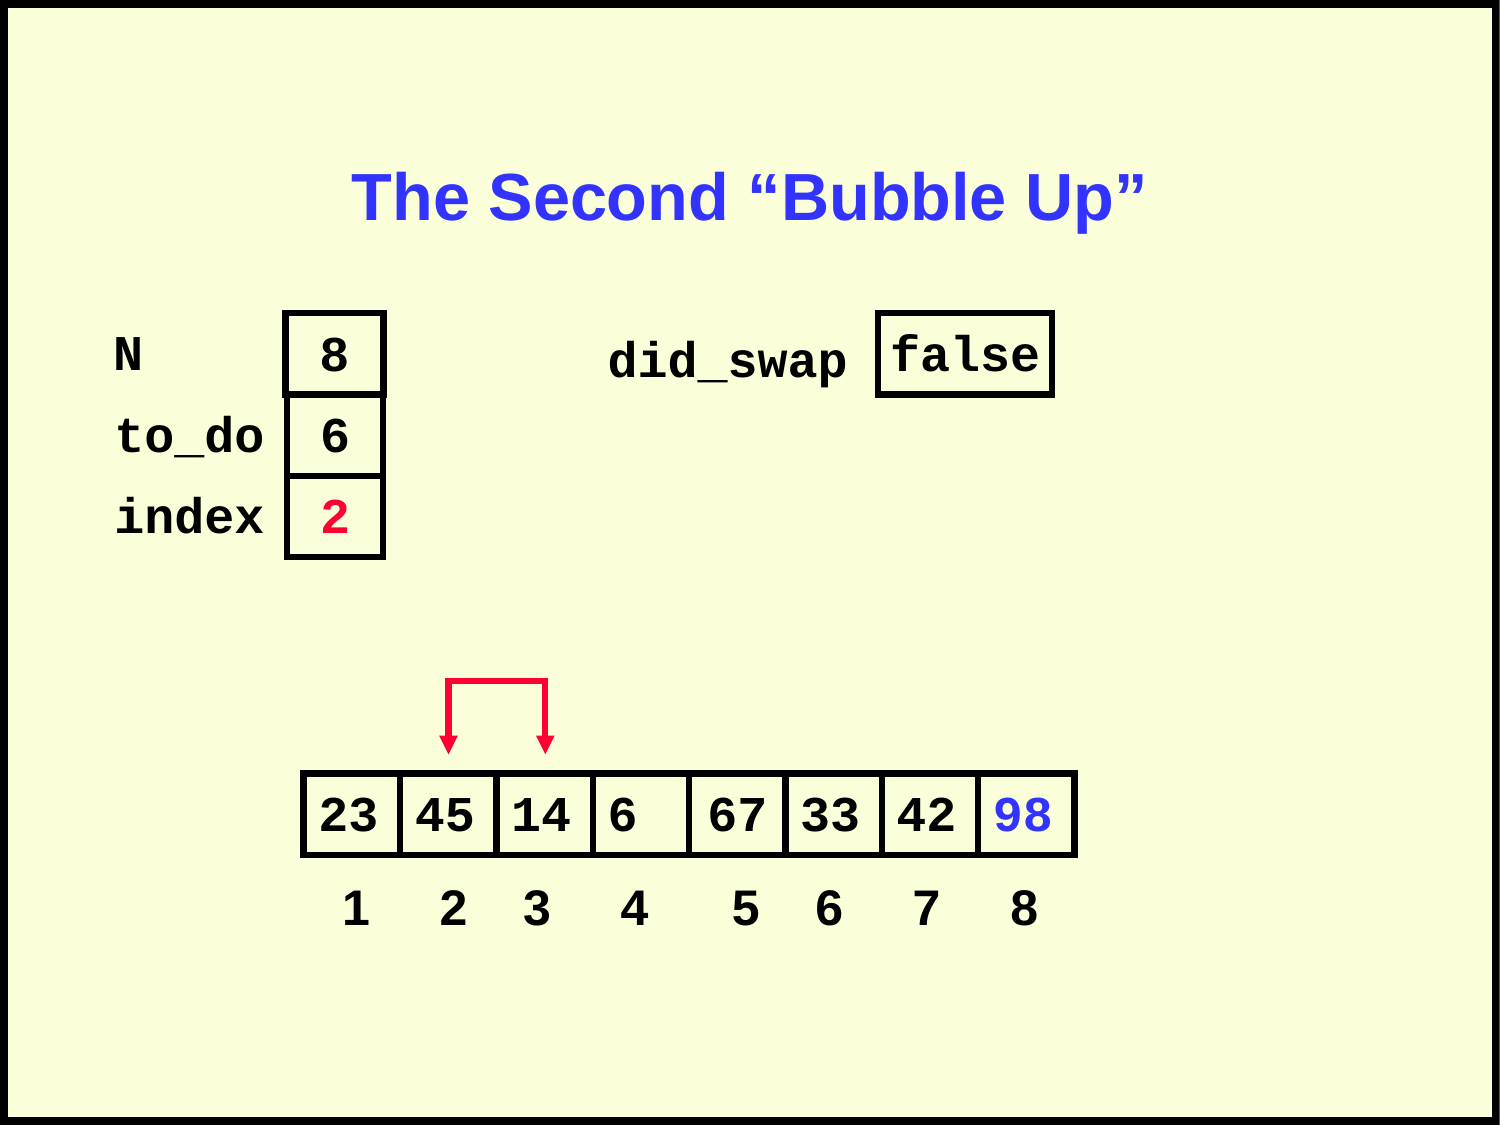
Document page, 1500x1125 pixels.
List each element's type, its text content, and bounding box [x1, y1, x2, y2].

text_box to_do [99, 394, 280, 470]
text_box N [98, 313, 279, 389]
title The Second “Bubble Up” [112, 99, 1388, 288]
text_box 98 [978, 773, 1075, 855]
text_box 2 [286, 475, 384, 558]
text_box 42 [881, 773, 978, 855]
text_box 45 [400, 773, 497, 855]
text_box 6 [286, 395, 384, 475]
text_box index [99, 475, 280, 552]
text_box 67 [689, 773, 786, 855]
text_box 23 [303, 773, 400, 855]
text_box 8 [285, 313, 384, 395]
text_box 1 2 3 4 5 6 7 8 [327, 868, 1055, 944]
text_box 14 [497, 773, 592, 855]
text_box 33 [786, 773, 881, 855]
text_box 6 [592, 773, 689, 855]
text_box did_swap [592, 319, 877, 395]
text_box false [877, 313, 1053, 395]
